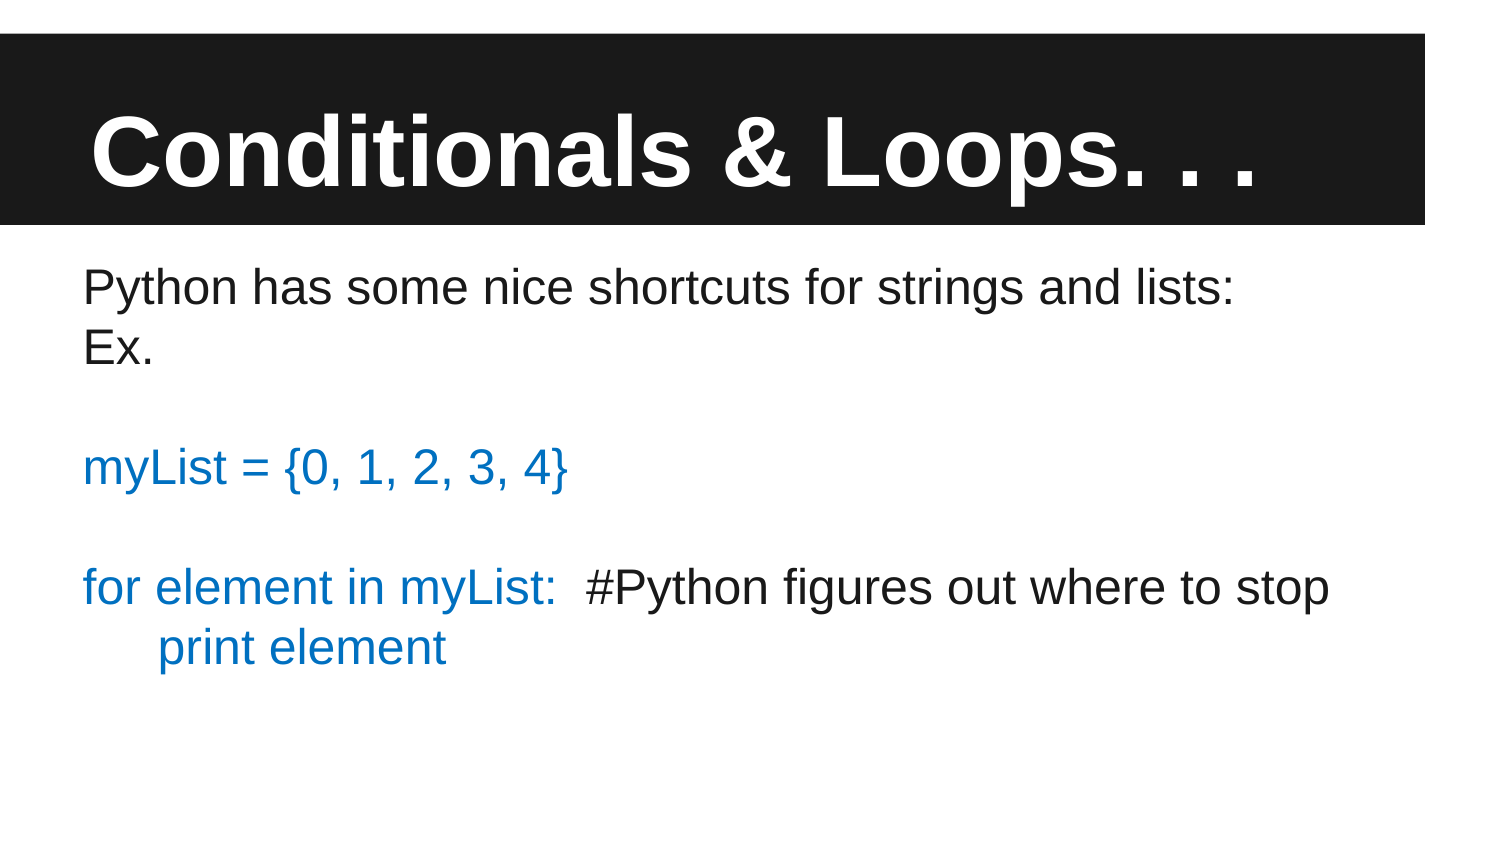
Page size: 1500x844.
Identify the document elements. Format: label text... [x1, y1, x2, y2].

title Conditionals & Loops. . . [75, 33, 1425, 221]
list Python has some nice shortcuts for strings and lists: Ex. myList = {0, 1, 2, 3, 4} for element in myList: #Python figures out where to stop print element [67, 239, 1418, 838]
